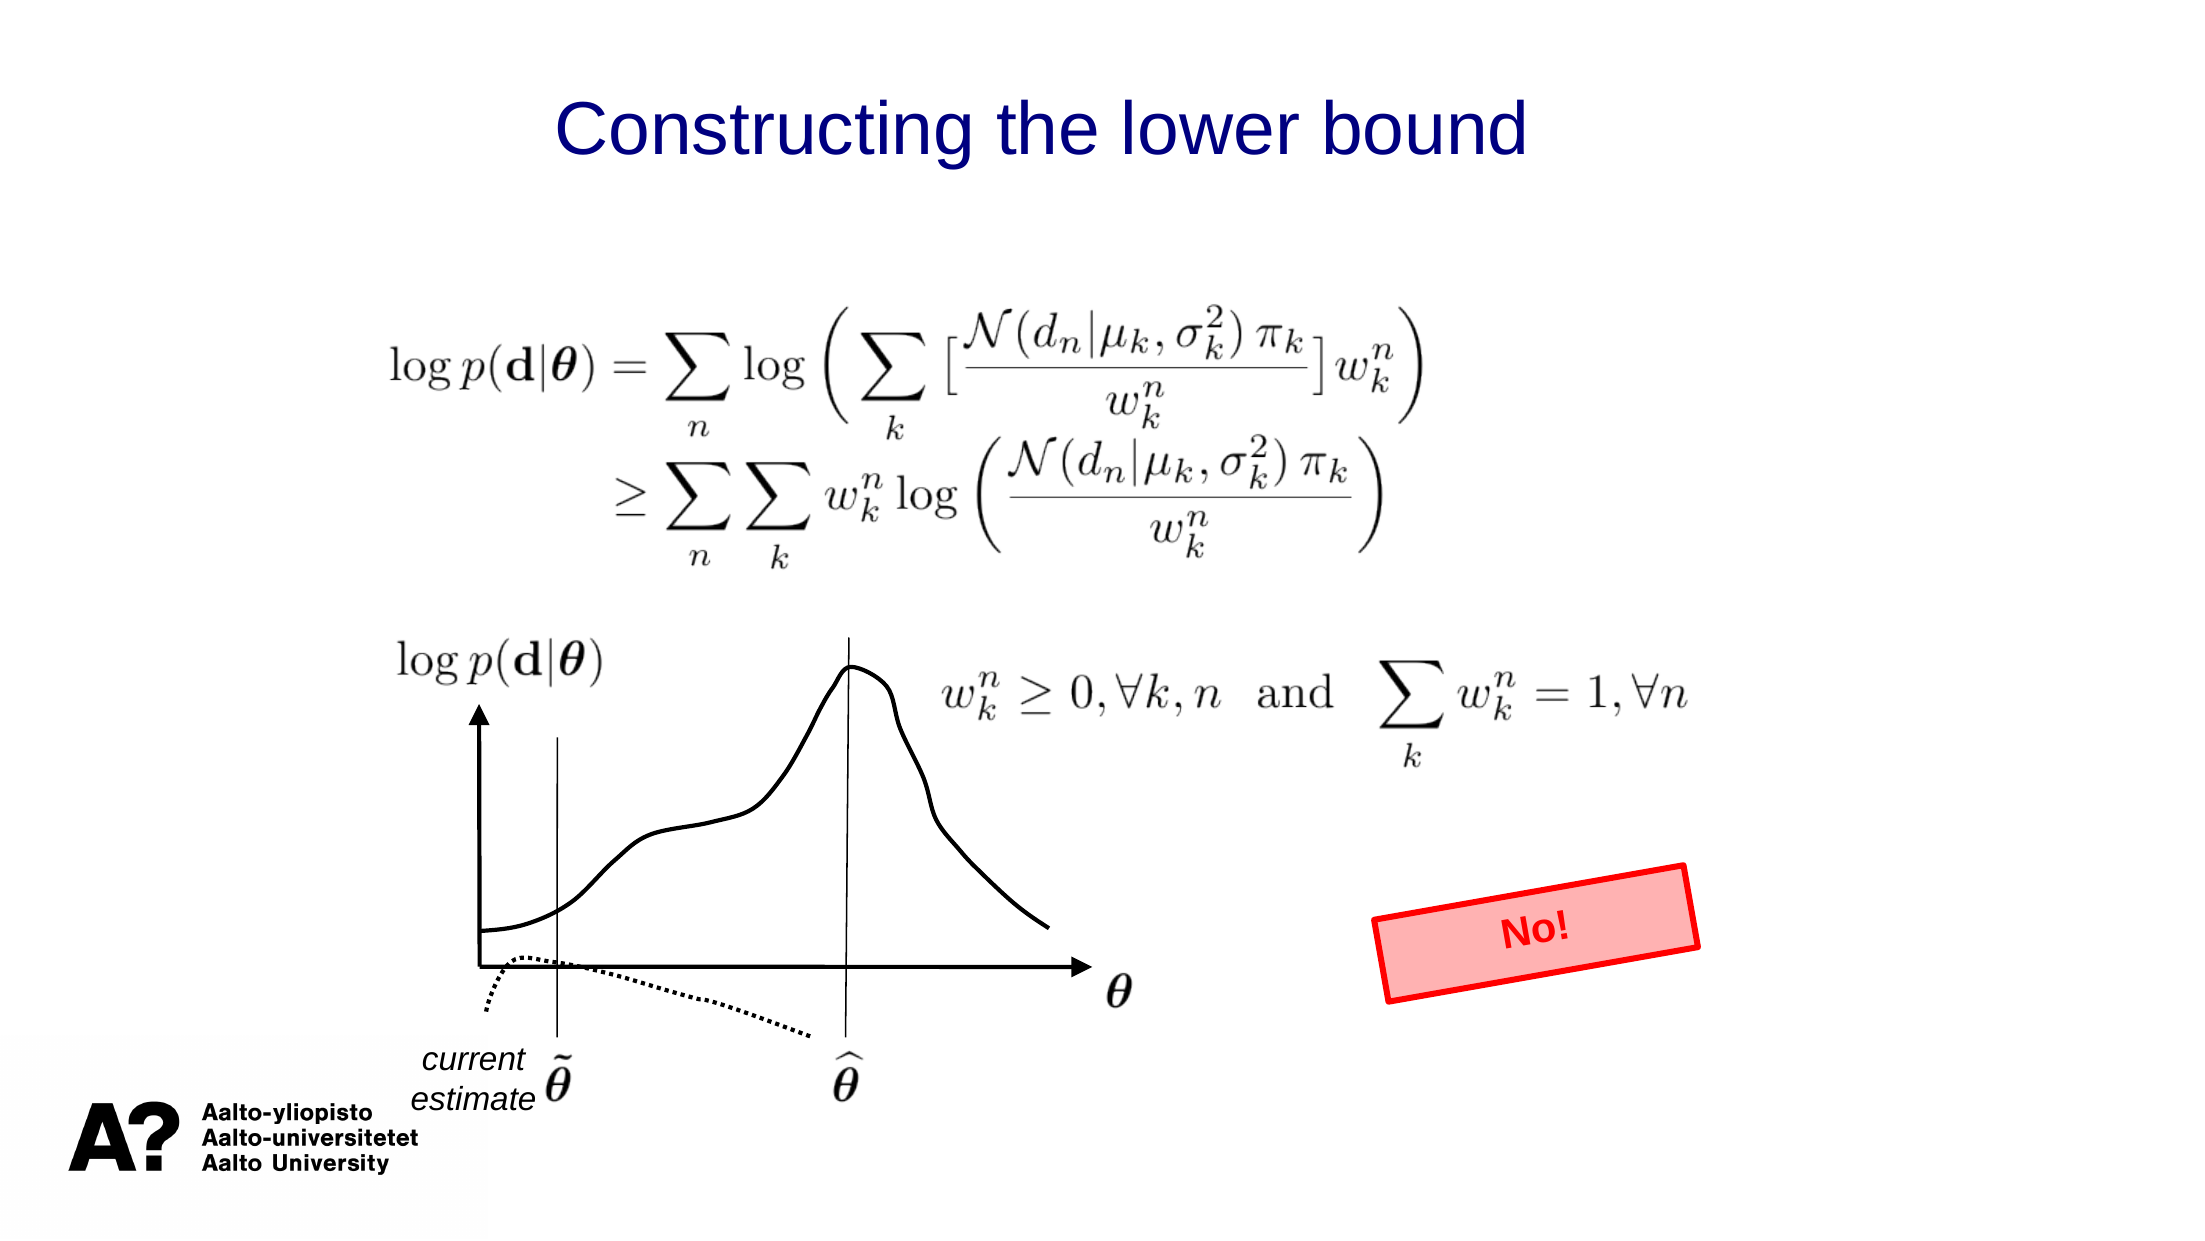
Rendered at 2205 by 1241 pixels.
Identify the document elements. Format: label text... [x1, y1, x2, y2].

picture [528, 1043, 583, 1114]
picture [925, 637, 1696, 775]
text_box No! [1374, 865, 1698, 1002]
picture [373, 626, 615, 699]
picture [366, 287, 1439, 576]
text_box current estimate [373, 1029, 574, 1125]
picture [0, 1035, 488, 1239]
picture [773, 1031, 874, 1126]
picture [1073, 951, 1146, 1026]
title Constructing the lower bound [386, 65, 1699, 179]
